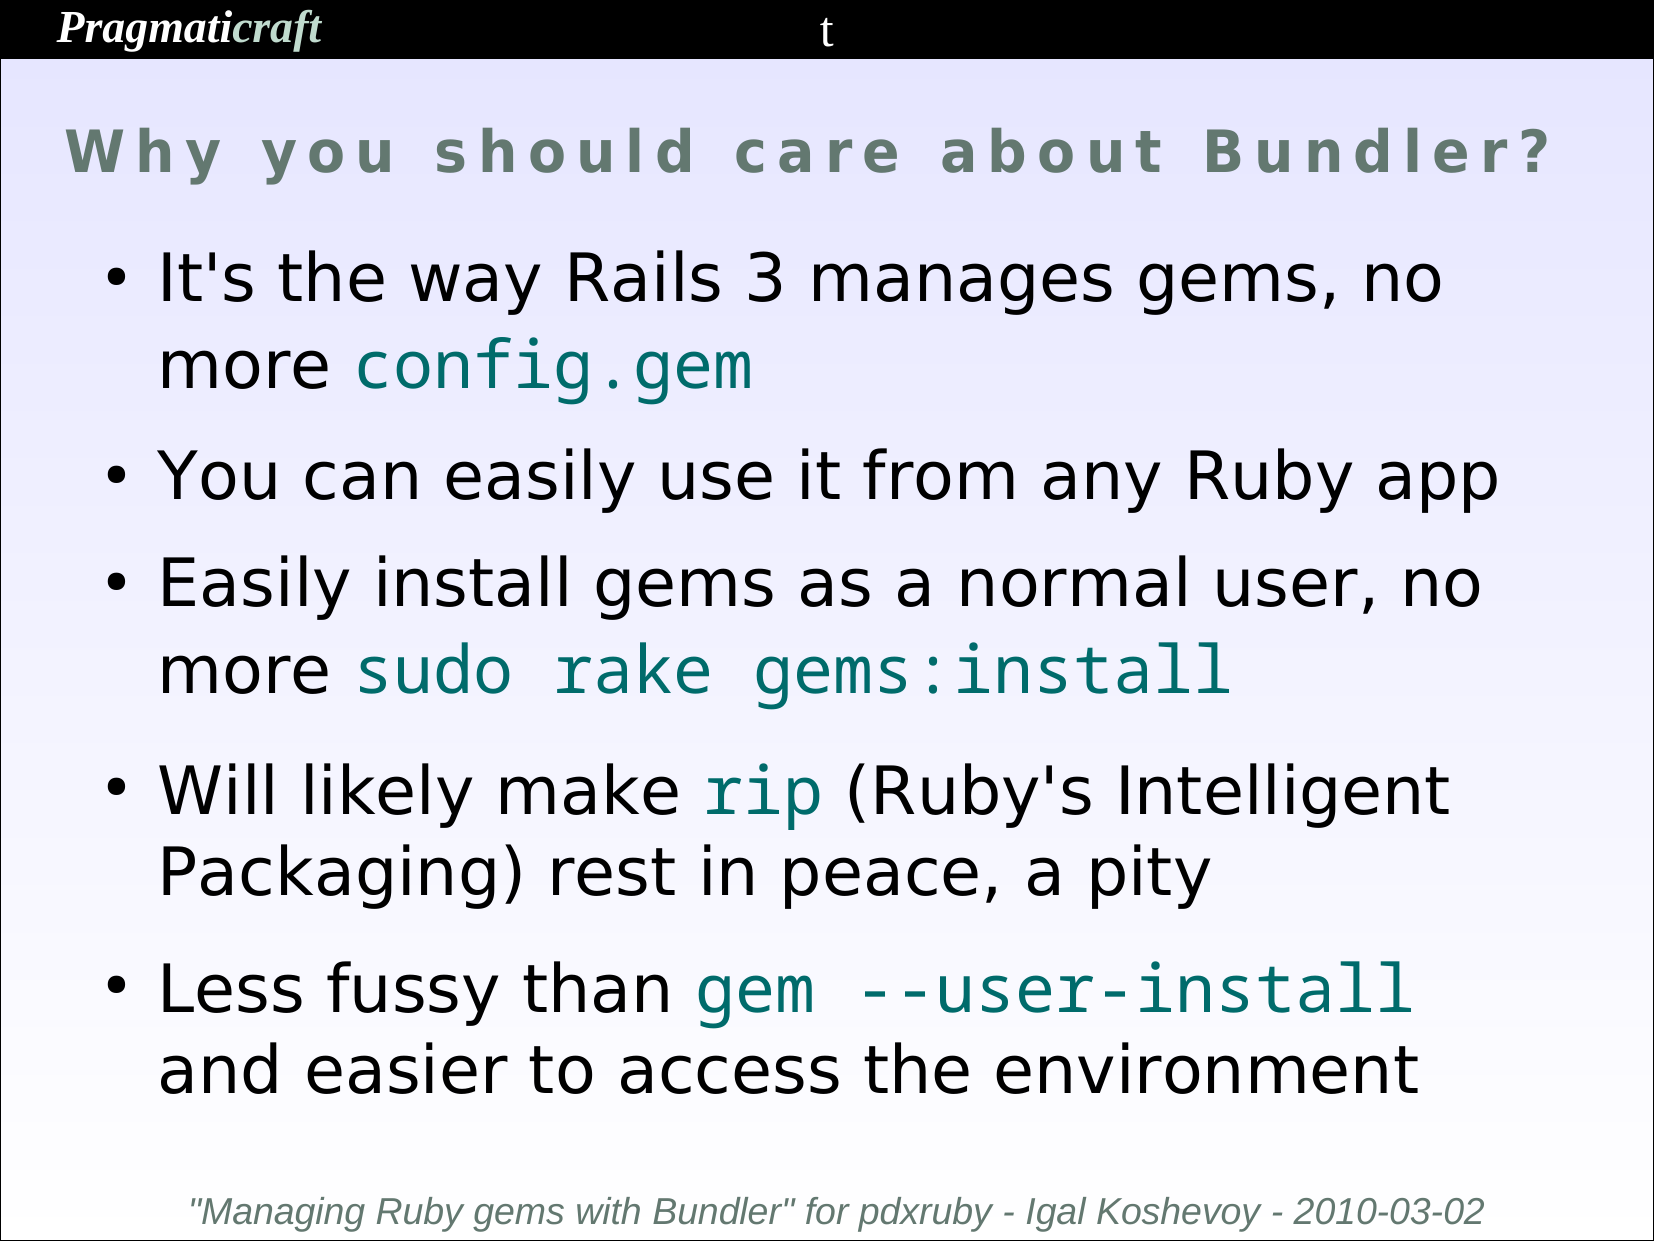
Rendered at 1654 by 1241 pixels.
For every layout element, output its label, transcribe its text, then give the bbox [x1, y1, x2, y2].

list It's the way Rails 3 manages gems, no more config.gem You can easily use it from any Ruby app Easily install gems as a normal user, no more sudo rake gems:install Will likely make rip (Ruby's Intelligent Packaging) rest in peace, a pity Less fussy than gem --user-install and easier to access the environment [86, 239, 1576, 1075]
title Why you should care about Bundler? [64, 118, 1587, 255]
